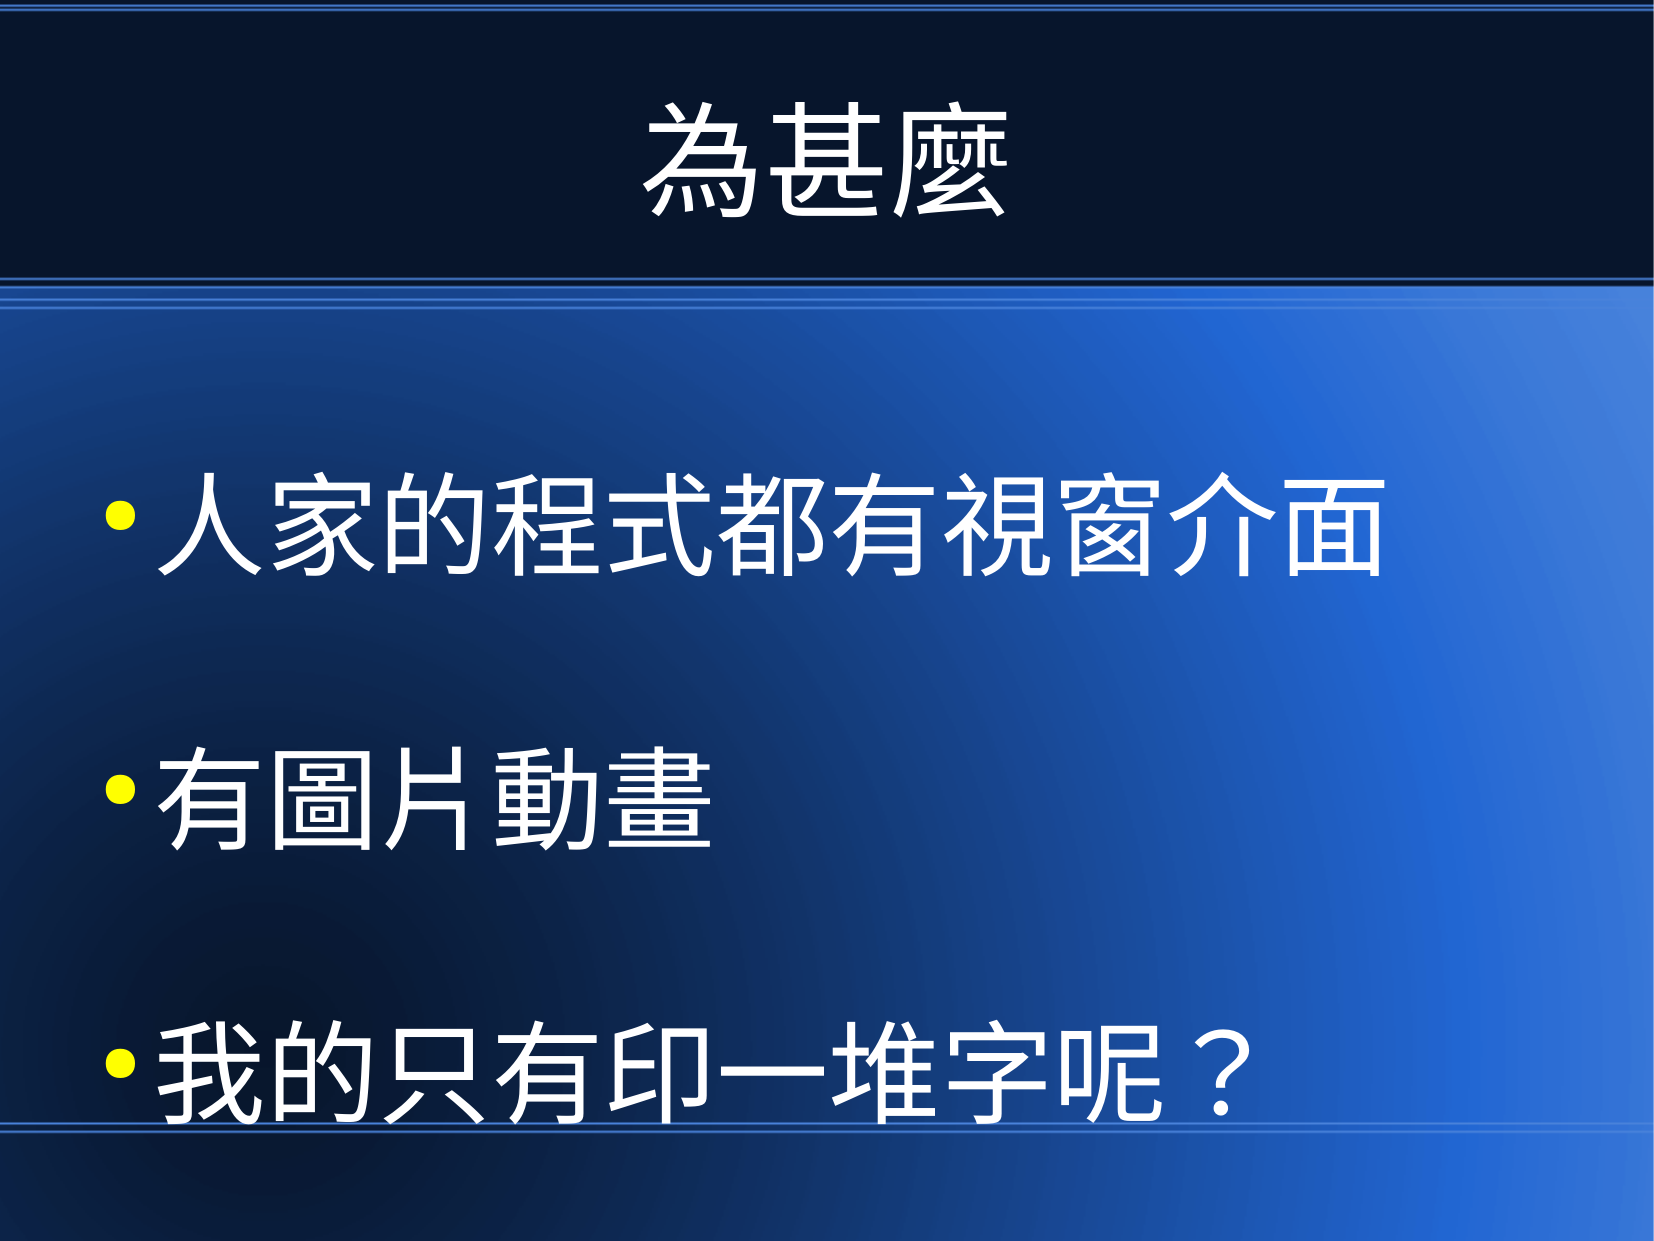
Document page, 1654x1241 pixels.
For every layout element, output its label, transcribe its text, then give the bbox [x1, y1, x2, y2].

list 人家的程式都有視窗介面 有圖片動畫 我的只有印一堆字呢？ [82, 355, 1571, 1241]
title 為甚麼 [82, 49, 1571, 257]
picture [0, 0, 1654, 1241]
